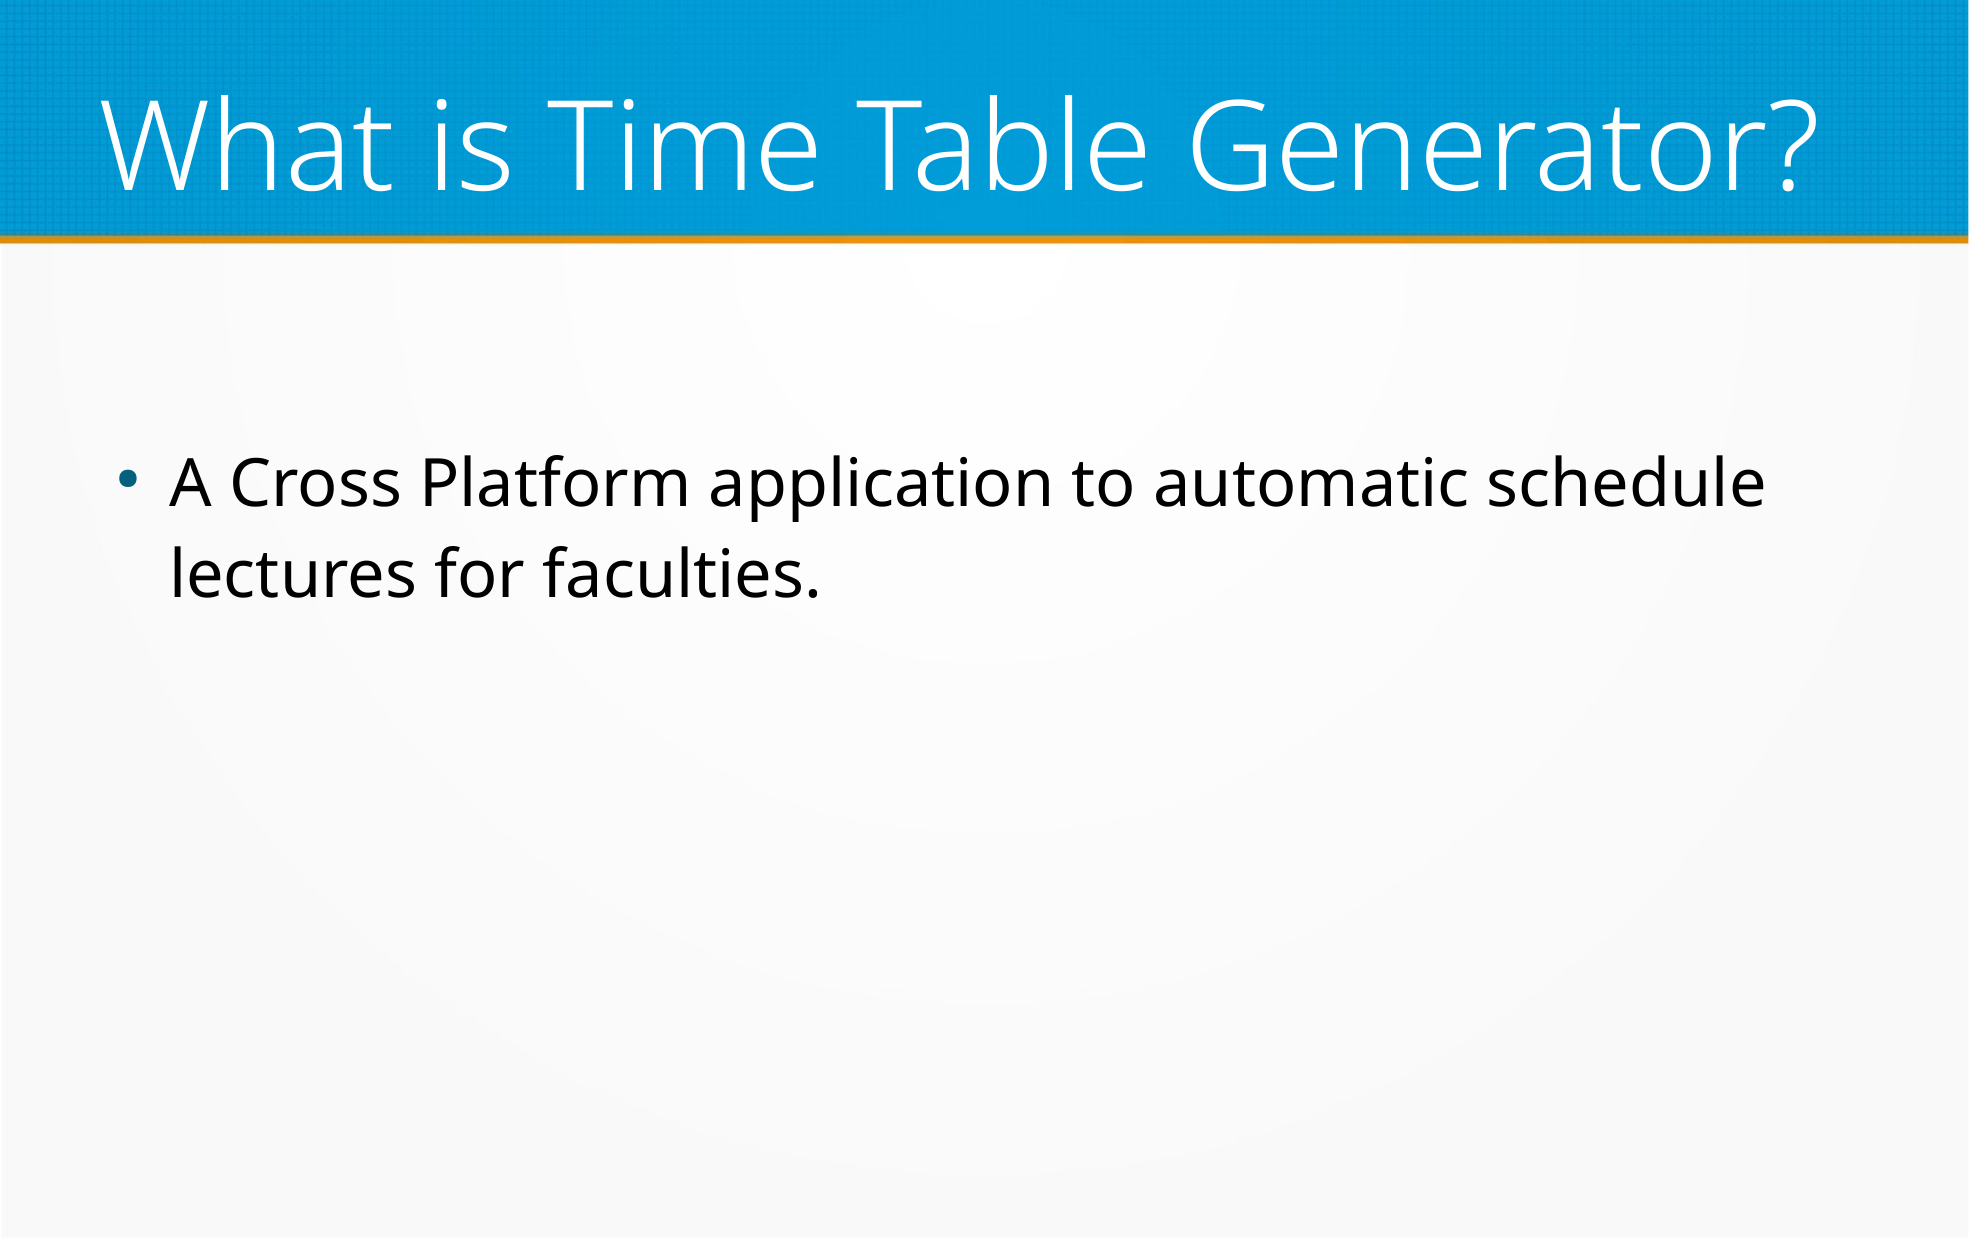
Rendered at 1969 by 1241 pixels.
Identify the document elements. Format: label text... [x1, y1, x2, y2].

list A Cross Platform application to automatic schedule lectures for faculties. [98, 315, 1861, 1081]
picture [0, 233, 1969, 1241]
title What is Time Table Generator? [98, 19, 1870, 227]
